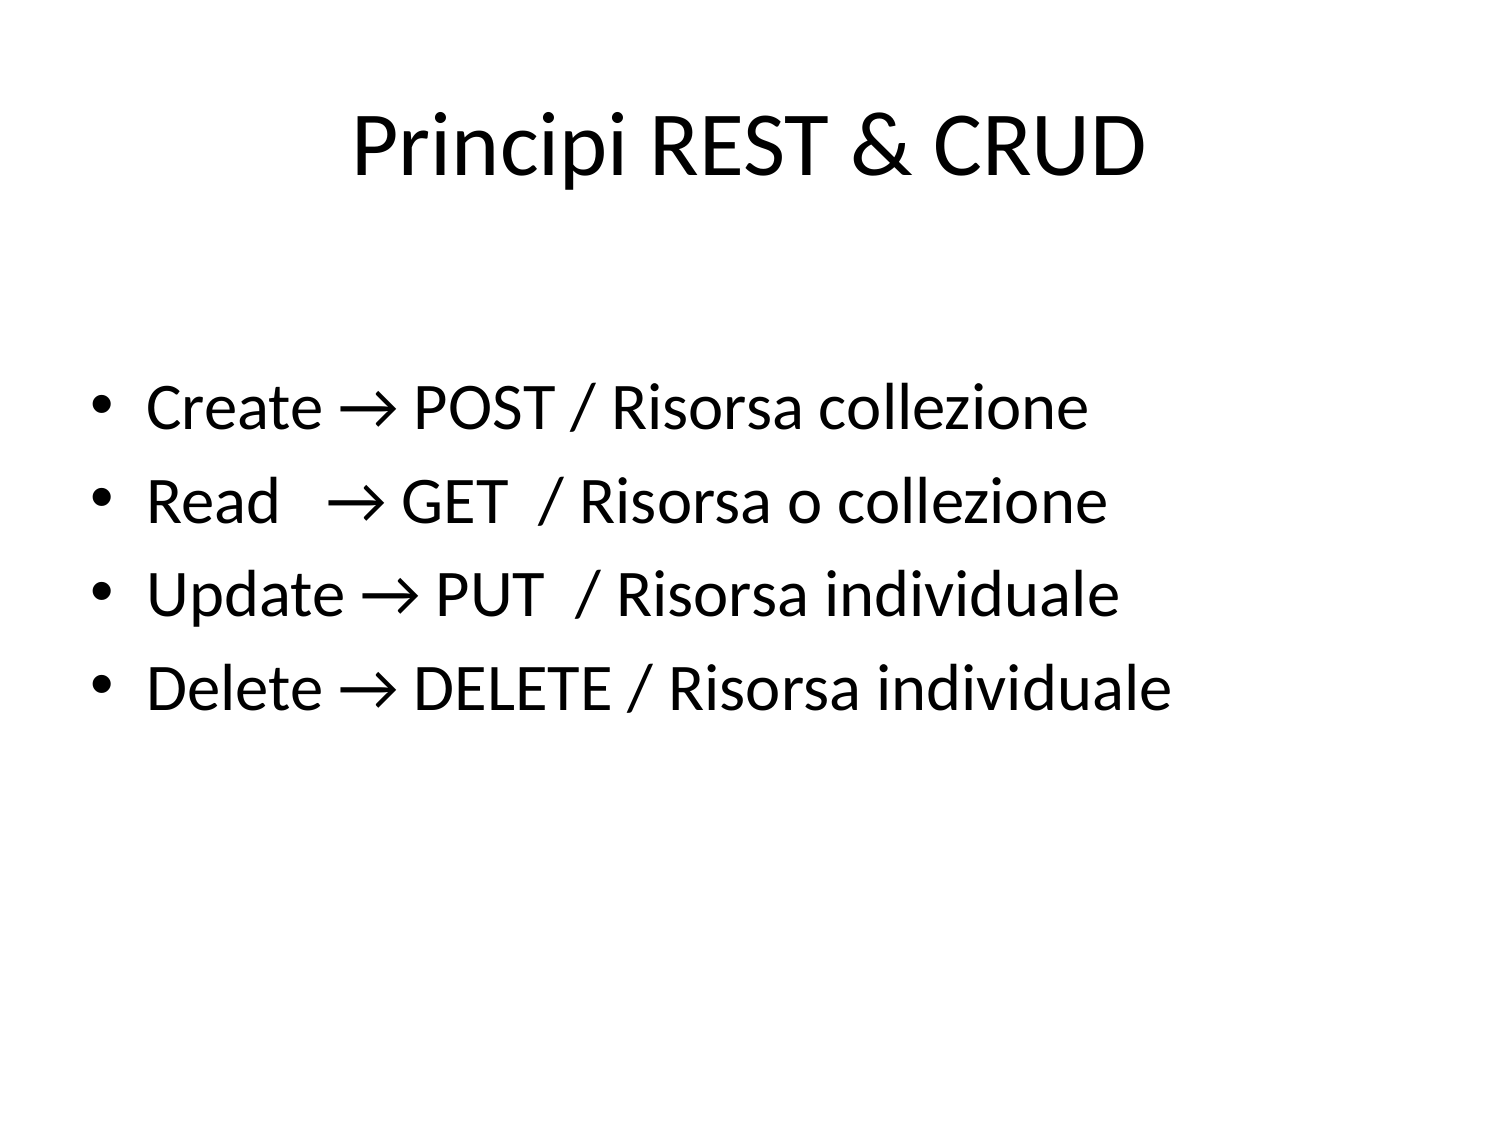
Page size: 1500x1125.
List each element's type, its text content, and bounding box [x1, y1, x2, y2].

title Principi REST & CRUD [75, 45, 1425, 233]
list Create → POST / Risorsa collezione Read → GET / Risorsa o collezione Update → PUT / Risorsa individuale Delete → DELETE / Risorsa individuale [75, 262, 1425, 1005]
